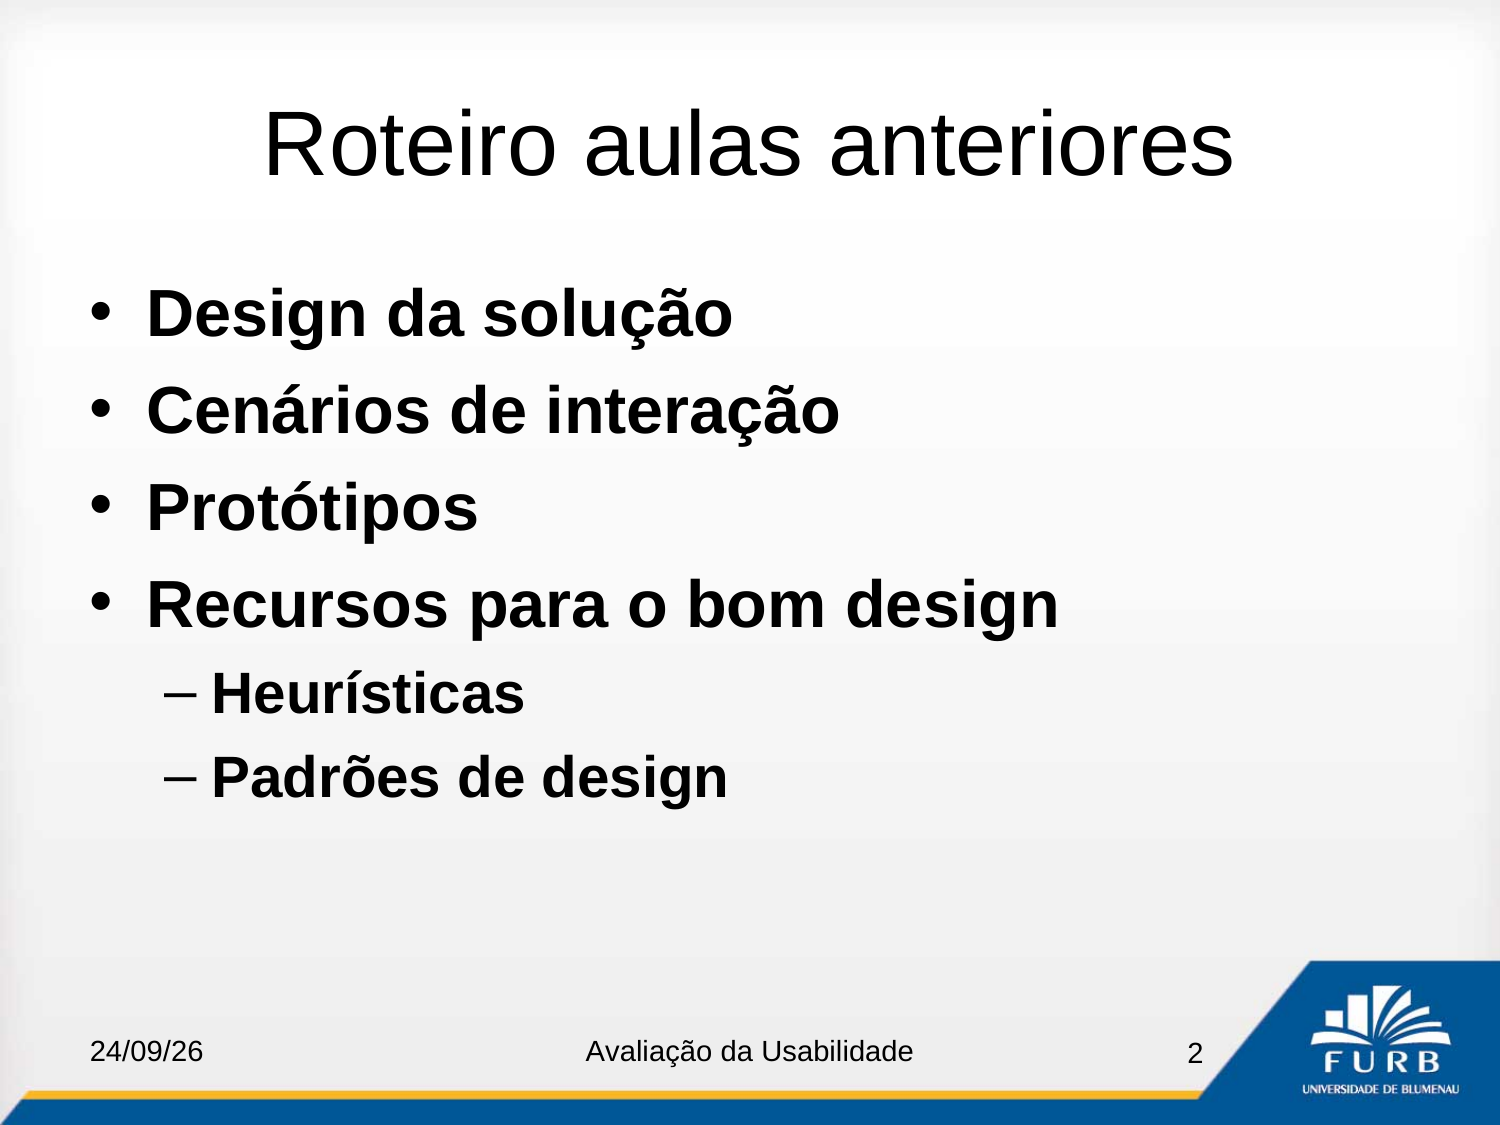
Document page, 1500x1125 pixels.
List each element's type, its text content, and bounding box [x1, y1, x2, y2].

title Roteiro aulas anteriores [75, 45, 1426, 233]
picture [0, 0, 1500, 1125]
list Design da solução Cenários de interação Protótipos Recursos para o bom design Heurísticas Padrões de design [75, 262, 1426, 1005]
